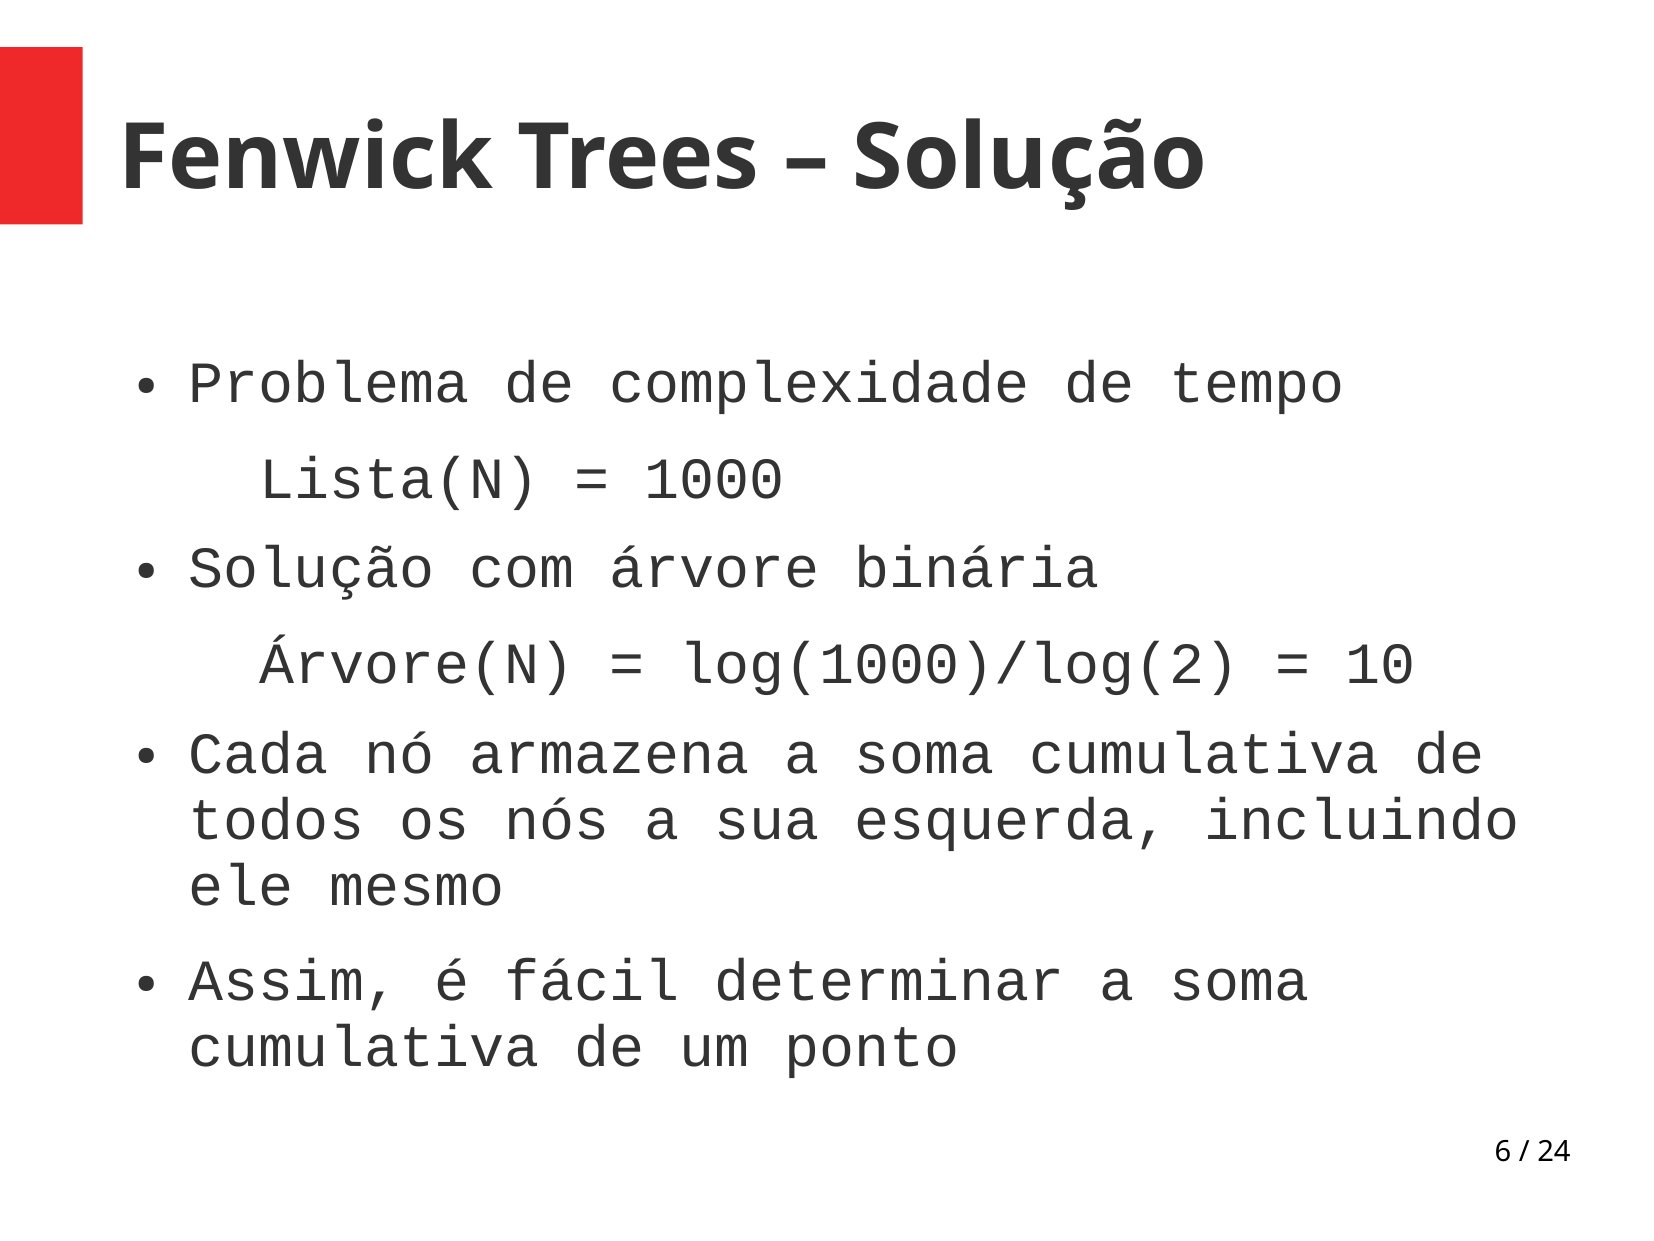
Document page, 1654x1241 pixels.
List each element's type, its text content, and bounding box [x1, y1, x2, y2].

list Problema de complexidade de tempo Lista(N) = 1000 Solução com árvore binária Árvore(N) = log(1000)/log(2) = 10 Cada nó armazena a soma cumulativa de todos os nós a sua esquerda, incluindo ele mesmo Assim, é fácil determinar a soma cumulativa de um ponto [118, 354, 1536, 1074]
title Fenwick Trees – Solução [118, 49, 1571, 257]
